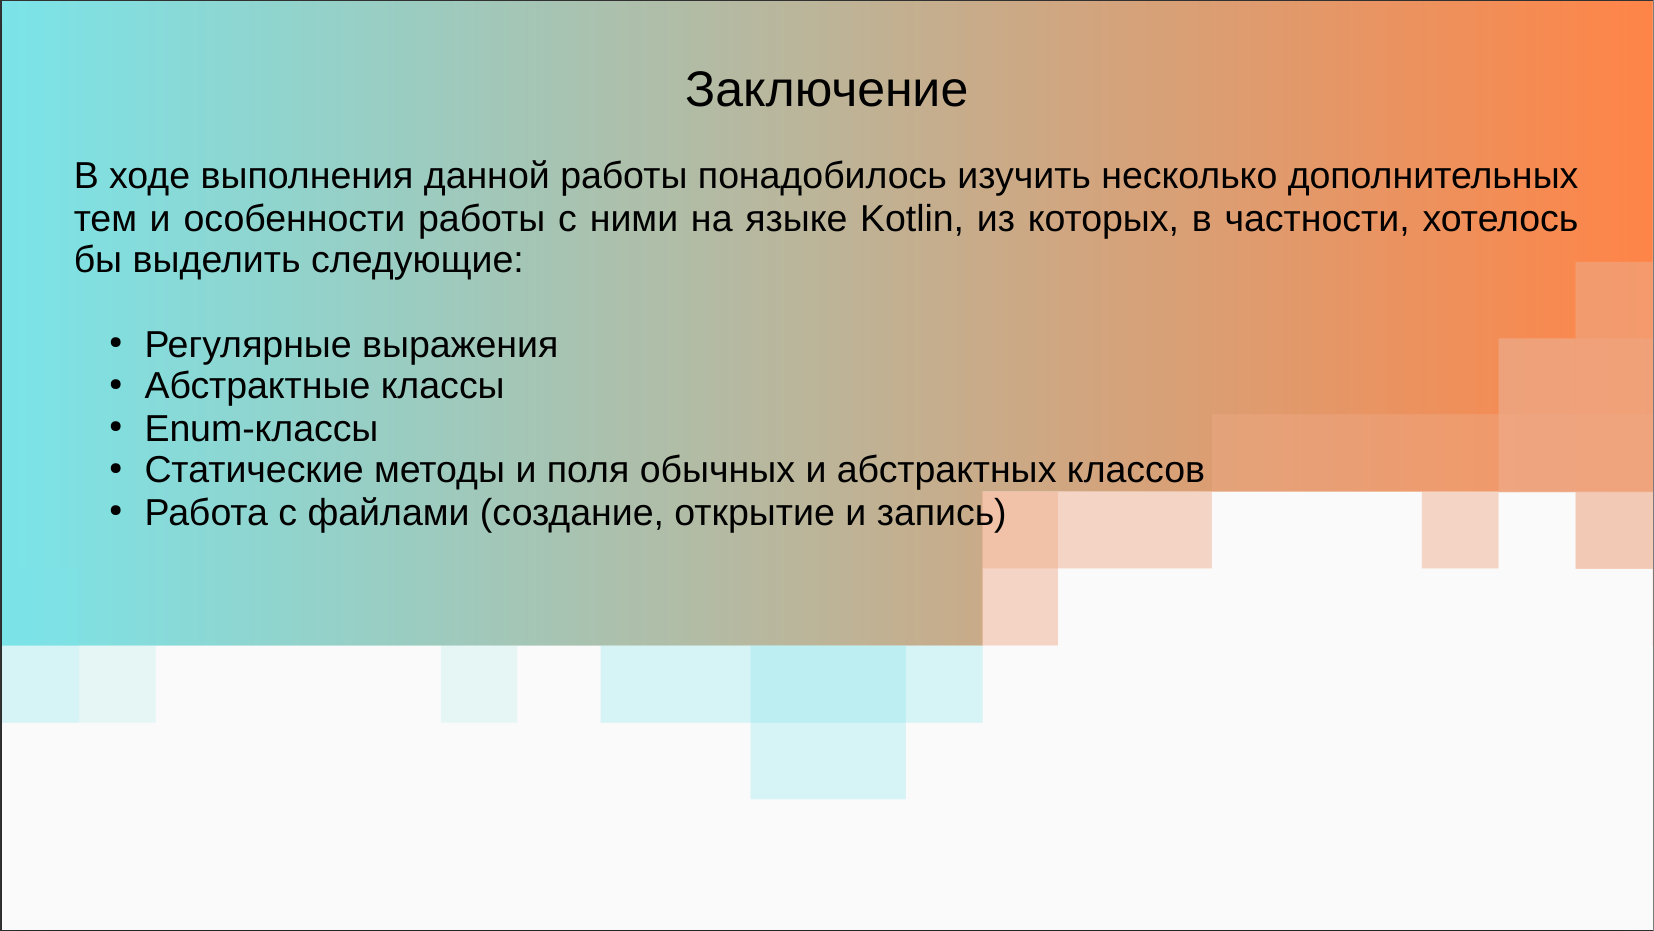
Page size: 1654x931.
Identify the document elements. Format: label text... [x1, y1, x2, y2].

text_box В ходе выполнения данной работы понадобилось изучить несколько дополнительных тем и особенности работы с ними на языке Kotlin, из которых, в частности, хотелось бы выделить следующие: Регулярные выражения Абстрактные классы Enum-классы Статические методы и поля обычных и абстрактных классов Работа с файлами (создание, открытие и запись) [59, 147, 1595, 857]
picture [0, 0, 1654, 931]
title Заключение [59, 59, 1595, 119]
